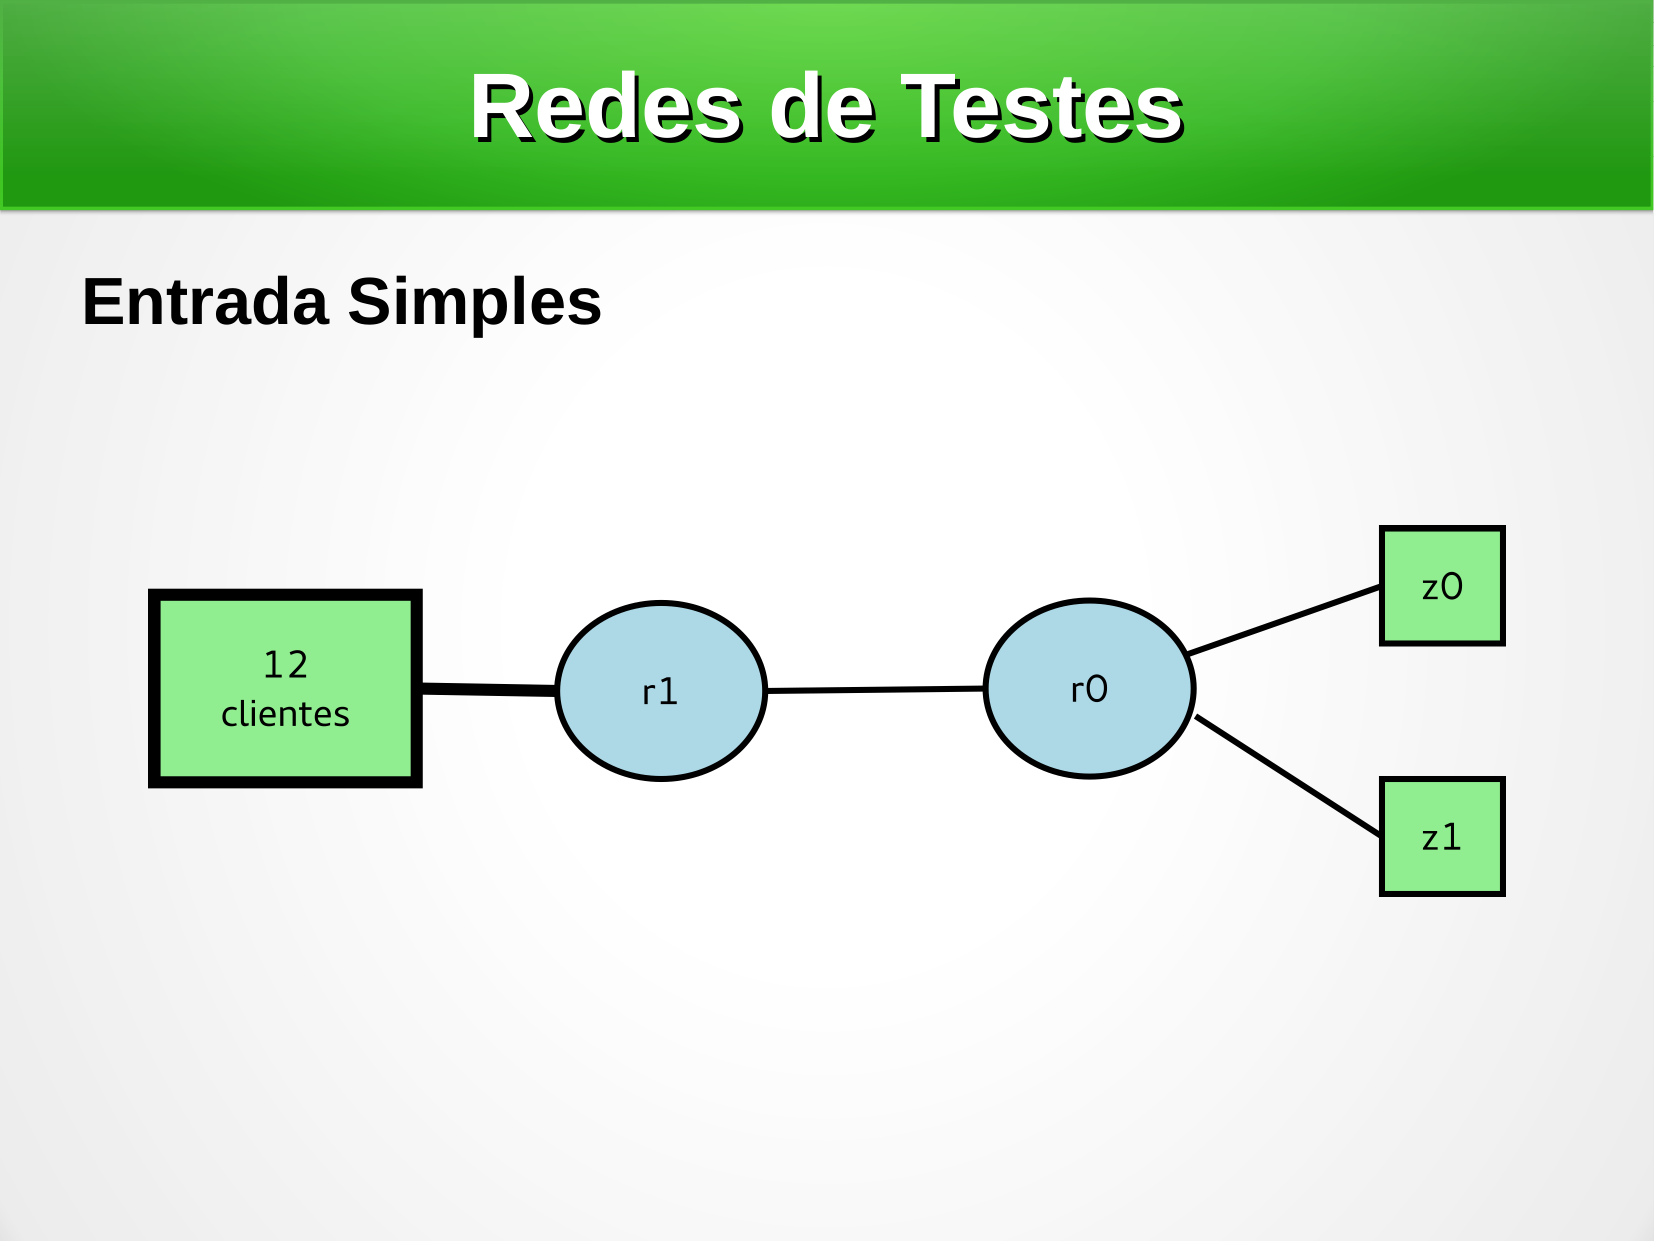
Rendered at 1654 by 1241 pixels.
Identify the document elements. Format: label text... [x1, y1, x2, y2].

picture [148, 525, 1506, 897]
title Redes de Testes [82, 35, 1571, 178]
list Entrada Simples [81, 263, 676, 376]
